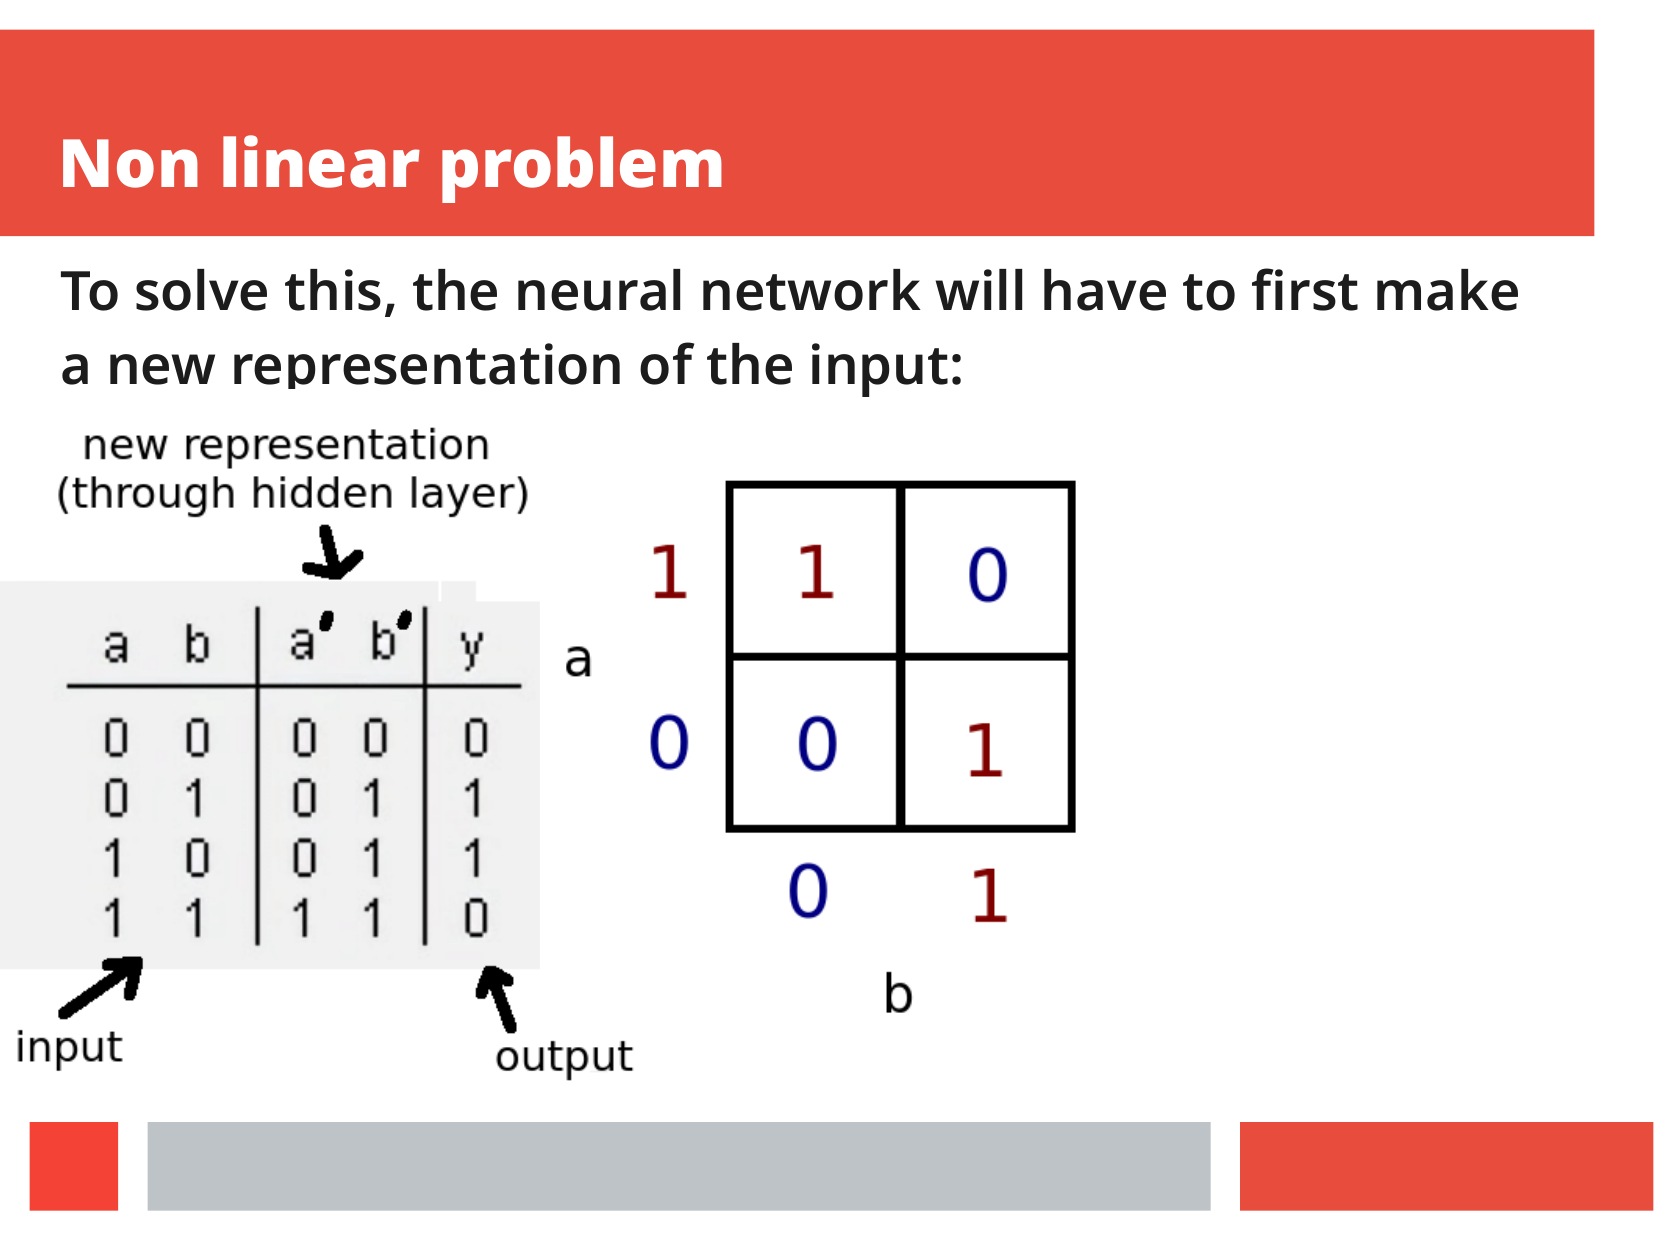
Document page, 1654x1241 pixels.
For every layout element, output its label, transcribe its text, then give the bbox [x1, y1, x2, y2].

picture [0, 389, 1115, 1118]
list To solve this, the neural network will have to first make a new representation of the input: [60, 252, 1566, 1021]
title Non linear problem [59, 59, 1595, 207]
